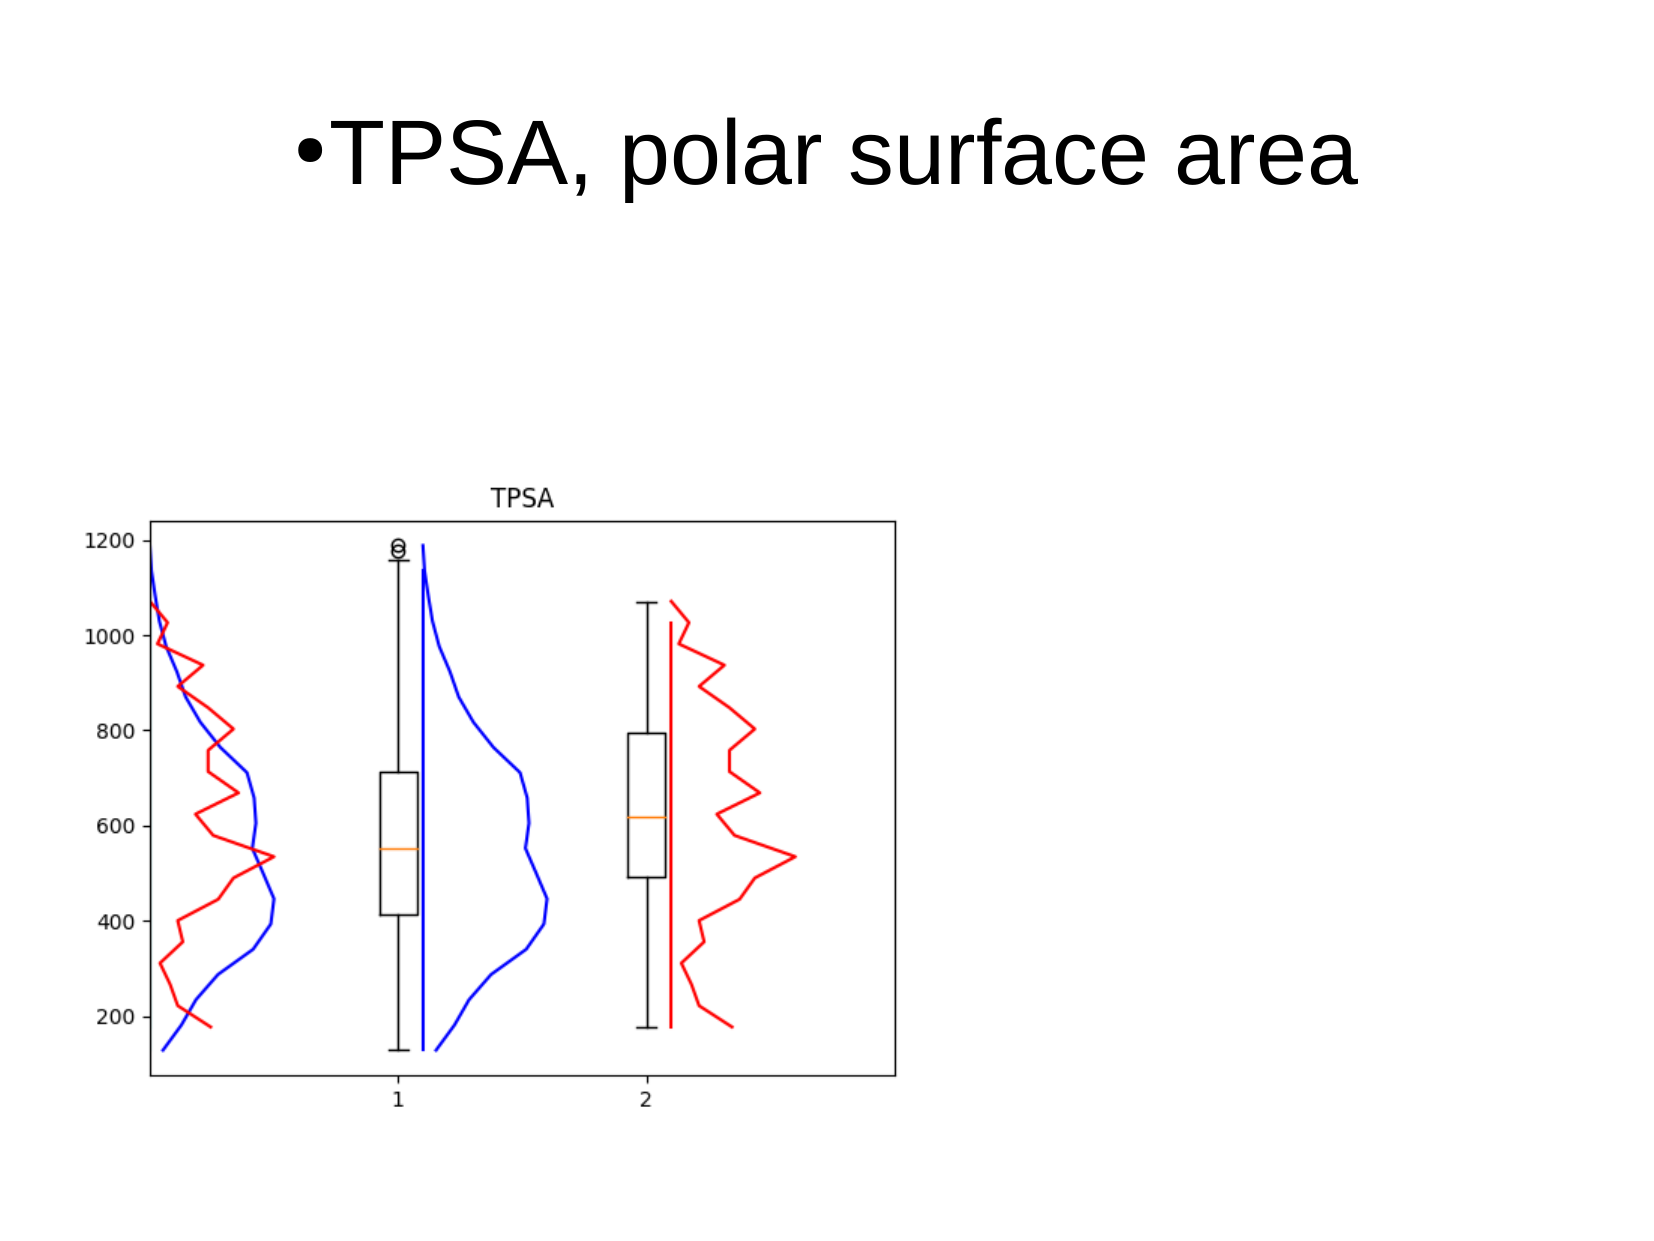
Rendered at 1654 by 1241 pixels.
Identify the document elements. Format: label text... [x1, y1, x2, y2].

picture [30, 434, 991, 1155]
title TPSA, polar surface area [82, 49, 1571, 257]
